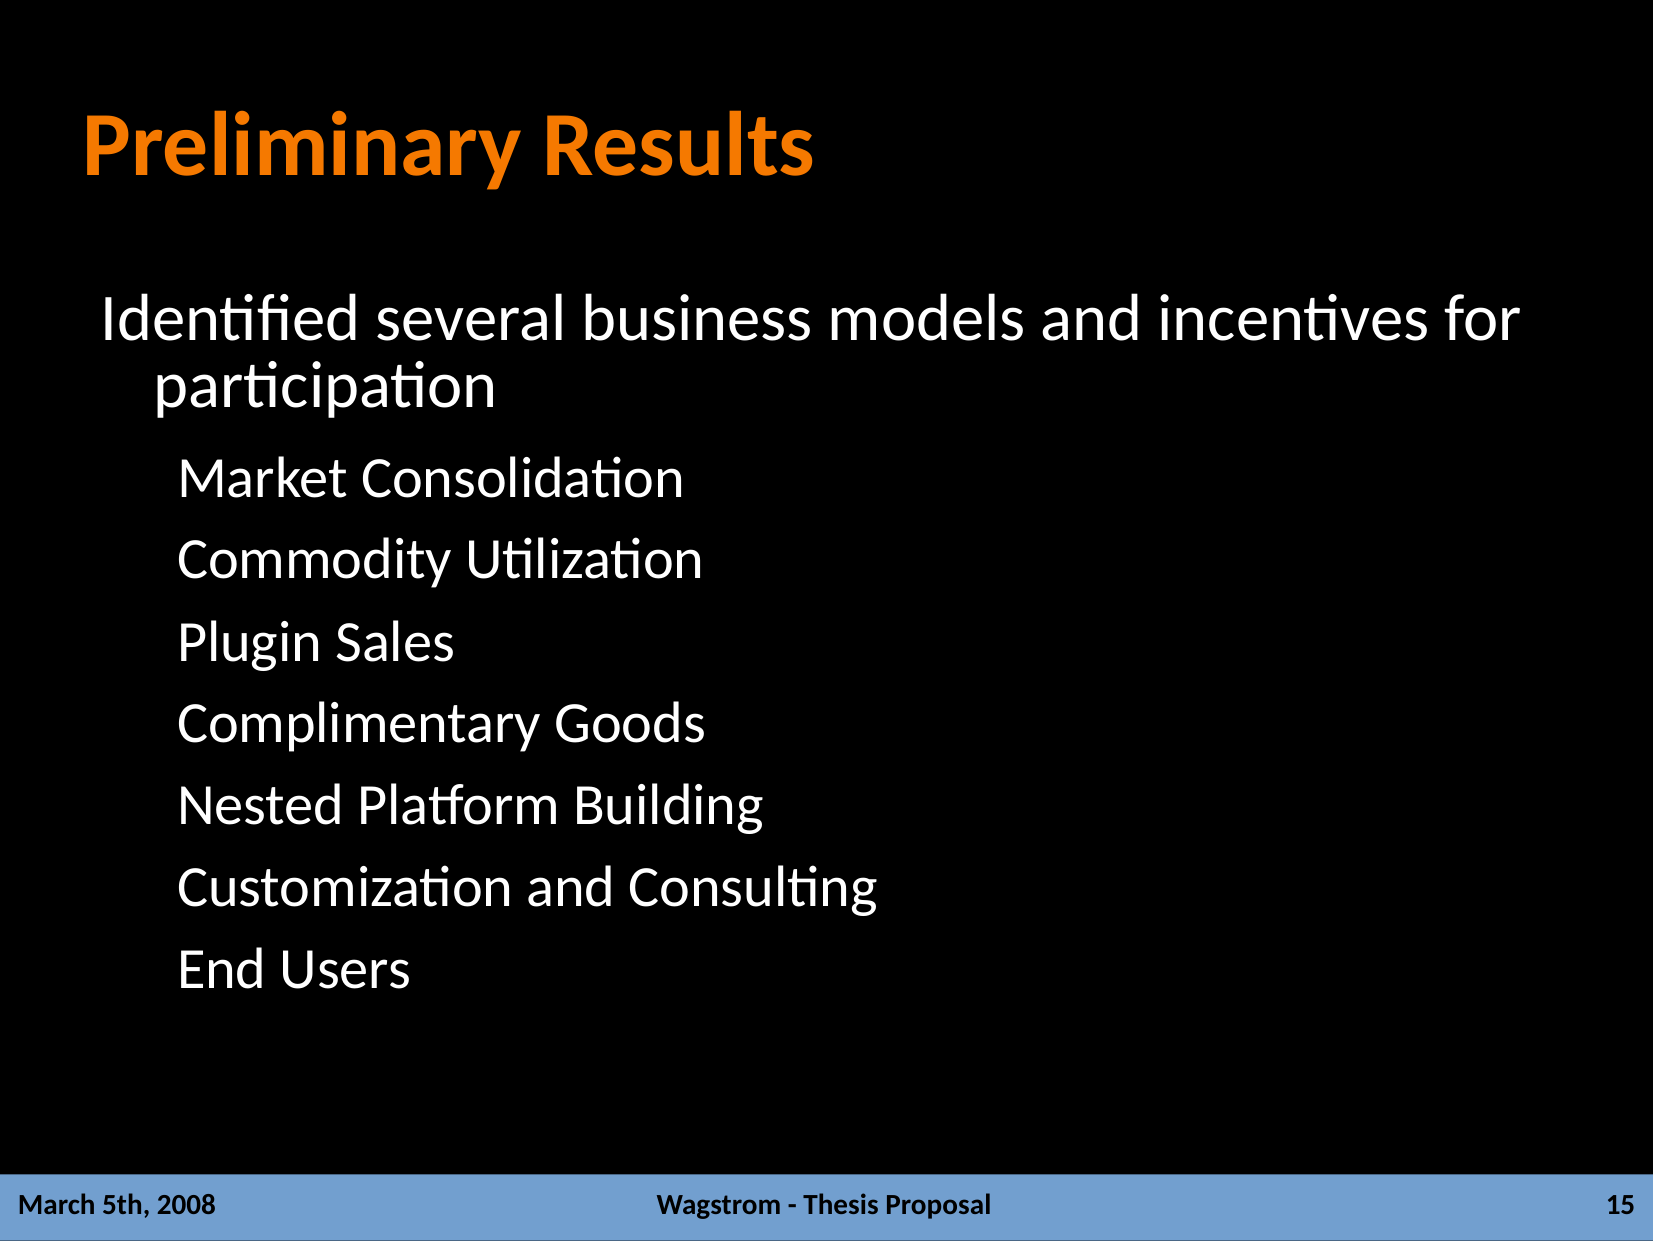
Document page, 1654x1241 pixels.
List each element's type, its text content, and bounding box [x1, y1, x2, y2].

title Preliminary Results [82, 56, 1571, 250]
list Identified several business models and incentives for participation Market Consolidation Commodity Utilization Plugin Sales Complimentary Goods Nested Platform Building Customization and Consulting End Users [82, 290, 1571, 1124]
